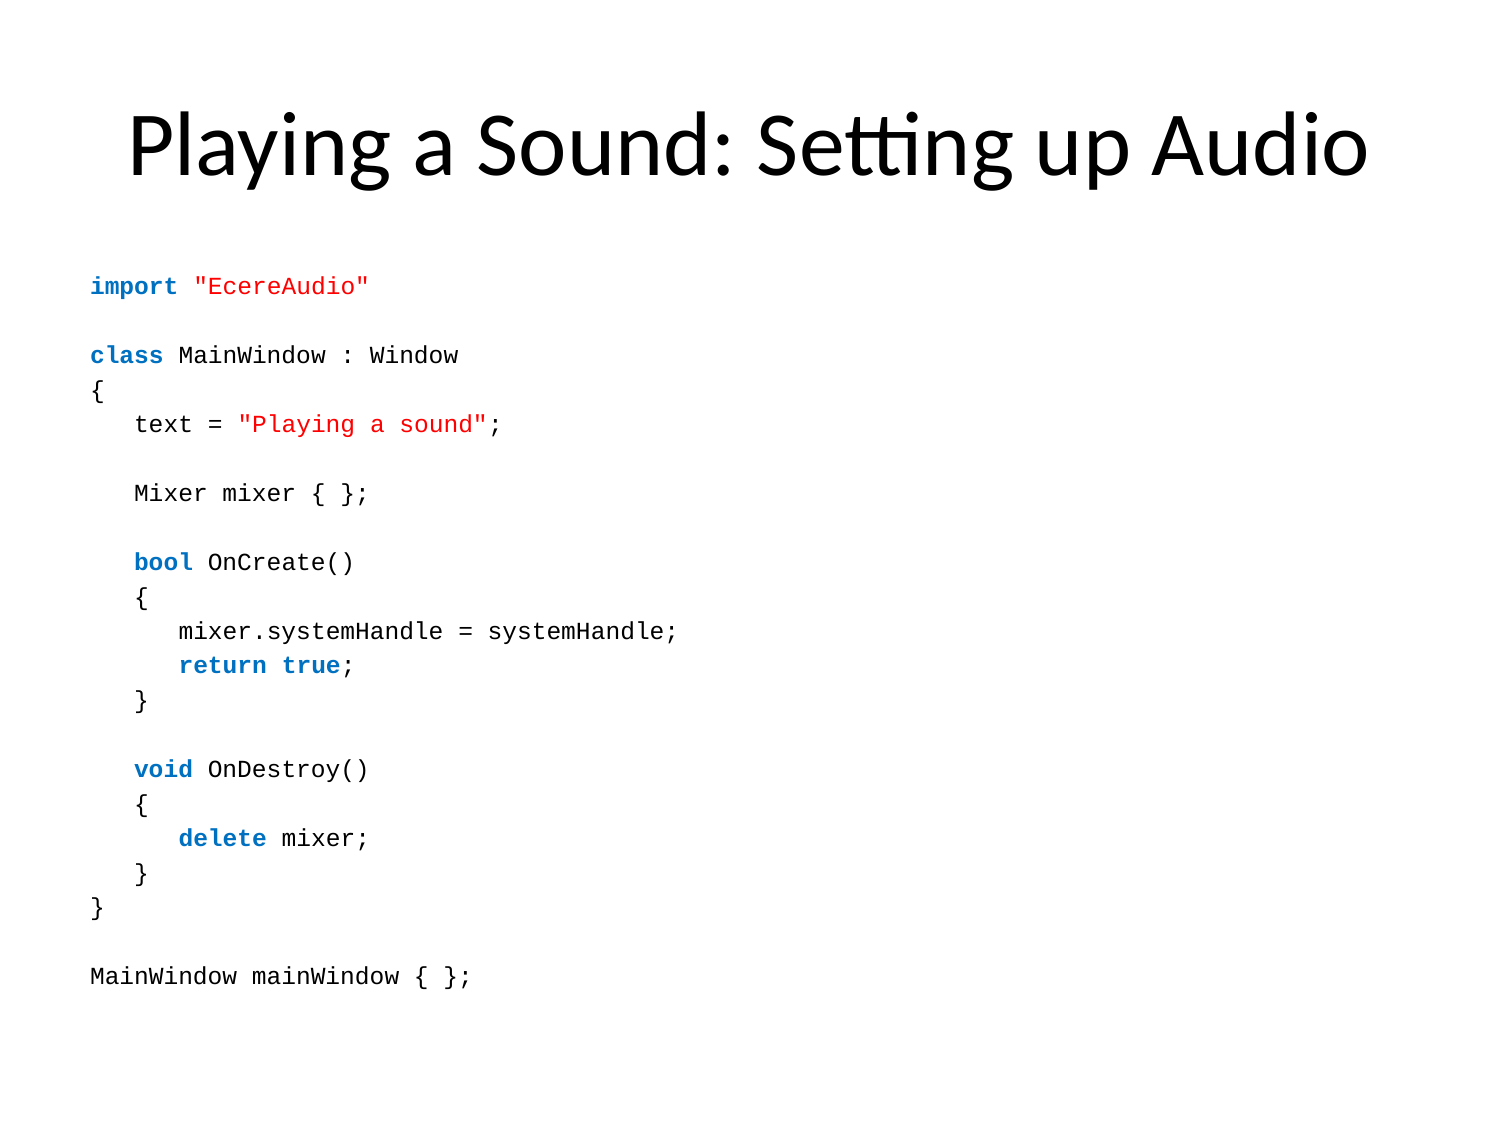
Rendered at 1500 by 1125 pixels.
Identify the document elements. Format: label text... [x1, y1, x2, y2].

list import "EcereAudio" class MainWindow : Window { text = "Playing a sound"; Mixer mixer { }; bool OnCreate() { mixer.systemHandle = systemHandle; return true; } void OnDestroy() { delete mixer; } } MainWindow mainWindow { }; [75, 262, 1425, 1005]
title Playing a Sound: Setting up Audio [75, 45, 1425, 233]
